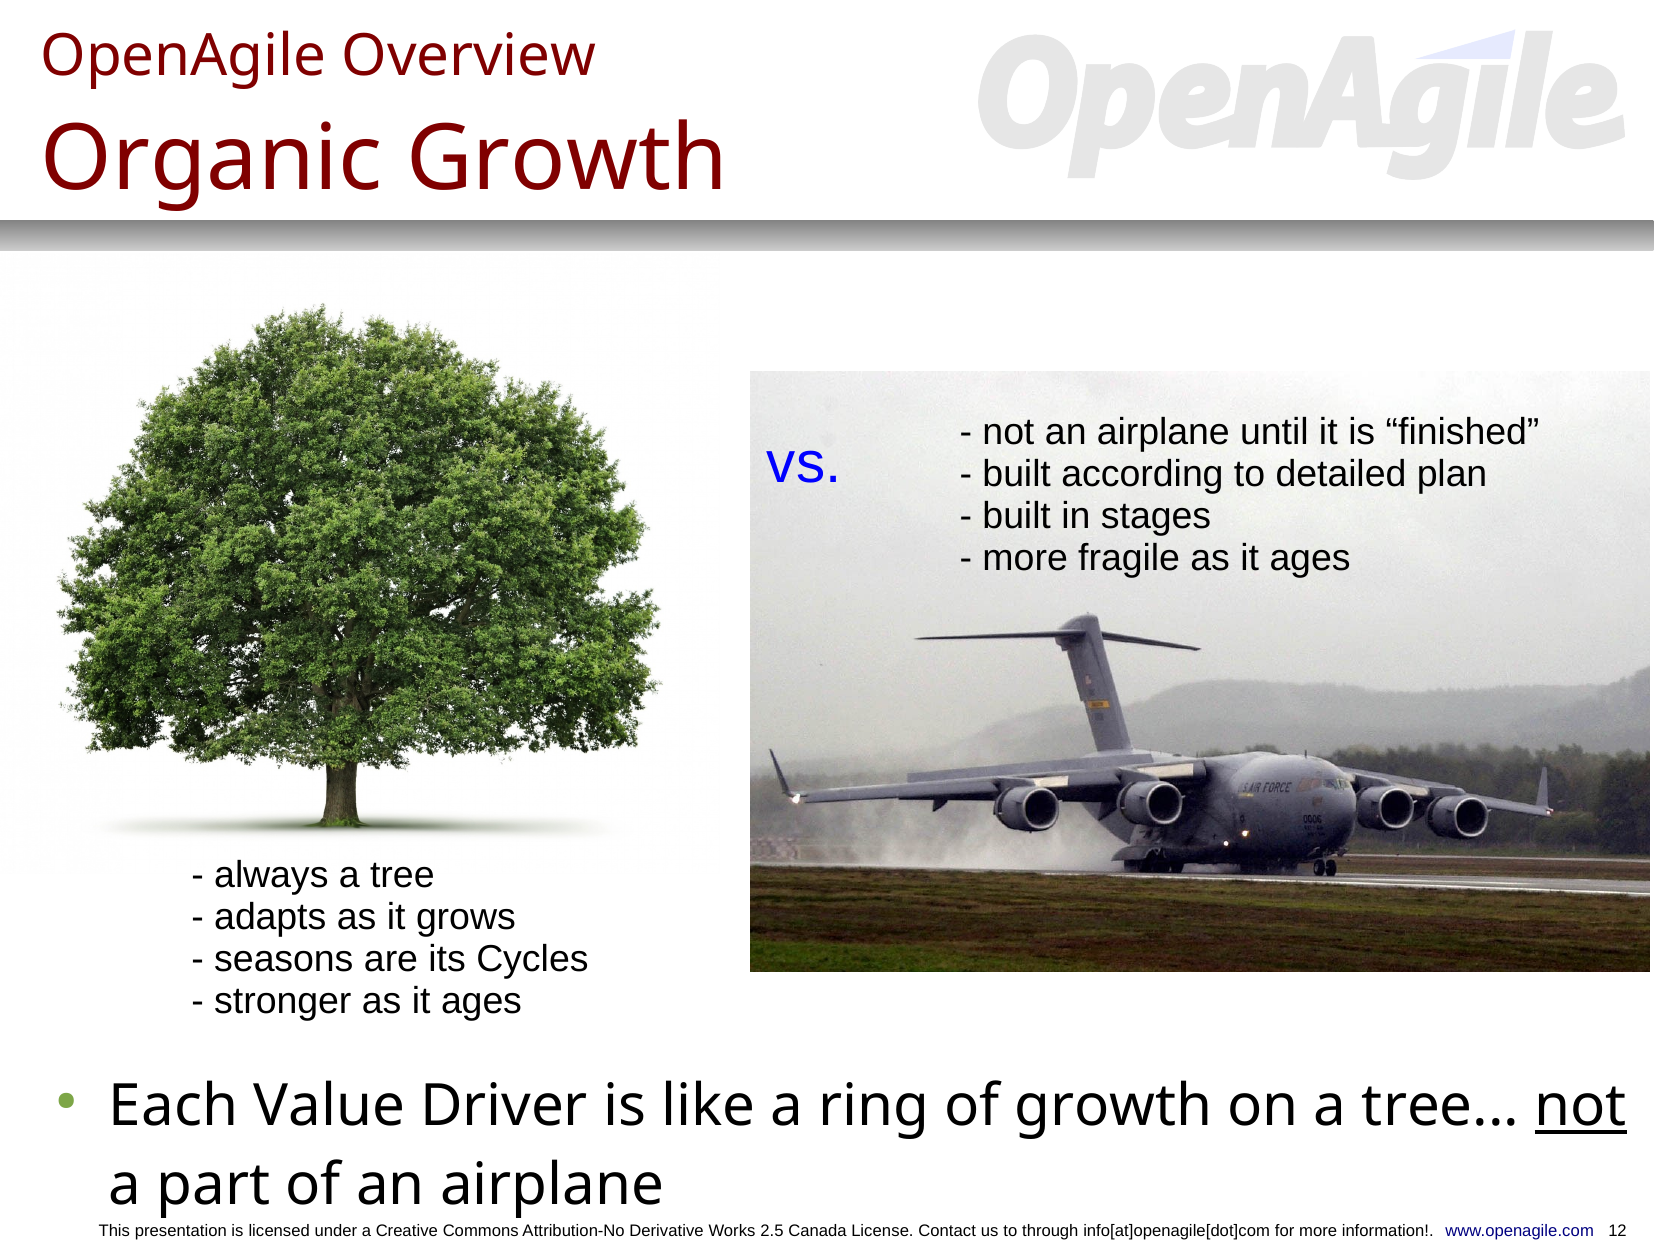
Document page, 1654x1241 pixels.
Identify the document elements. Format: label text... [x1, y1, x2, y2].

text_box - not an airplane until it is “finished” - built according to detailed plan - built in stages - more fragile as it ages [944, 403, 1557, 586]
picture [0, 253, 720, 875]
title OpenAgile Overview Organic Growth [40, 8, 1654, 222]
list Each Value Driver is like a ring of growth on a tree... not a part of an airplane [38, 1062, 1654, 1202]
text_box - always a tree - adapts as it grows - seasons are its Cycles - stronger as it ages [176, 846, 605, 1029]
text_box vs. [752, 422, 857, 502]
picture [750, 371, 1650, 972]
